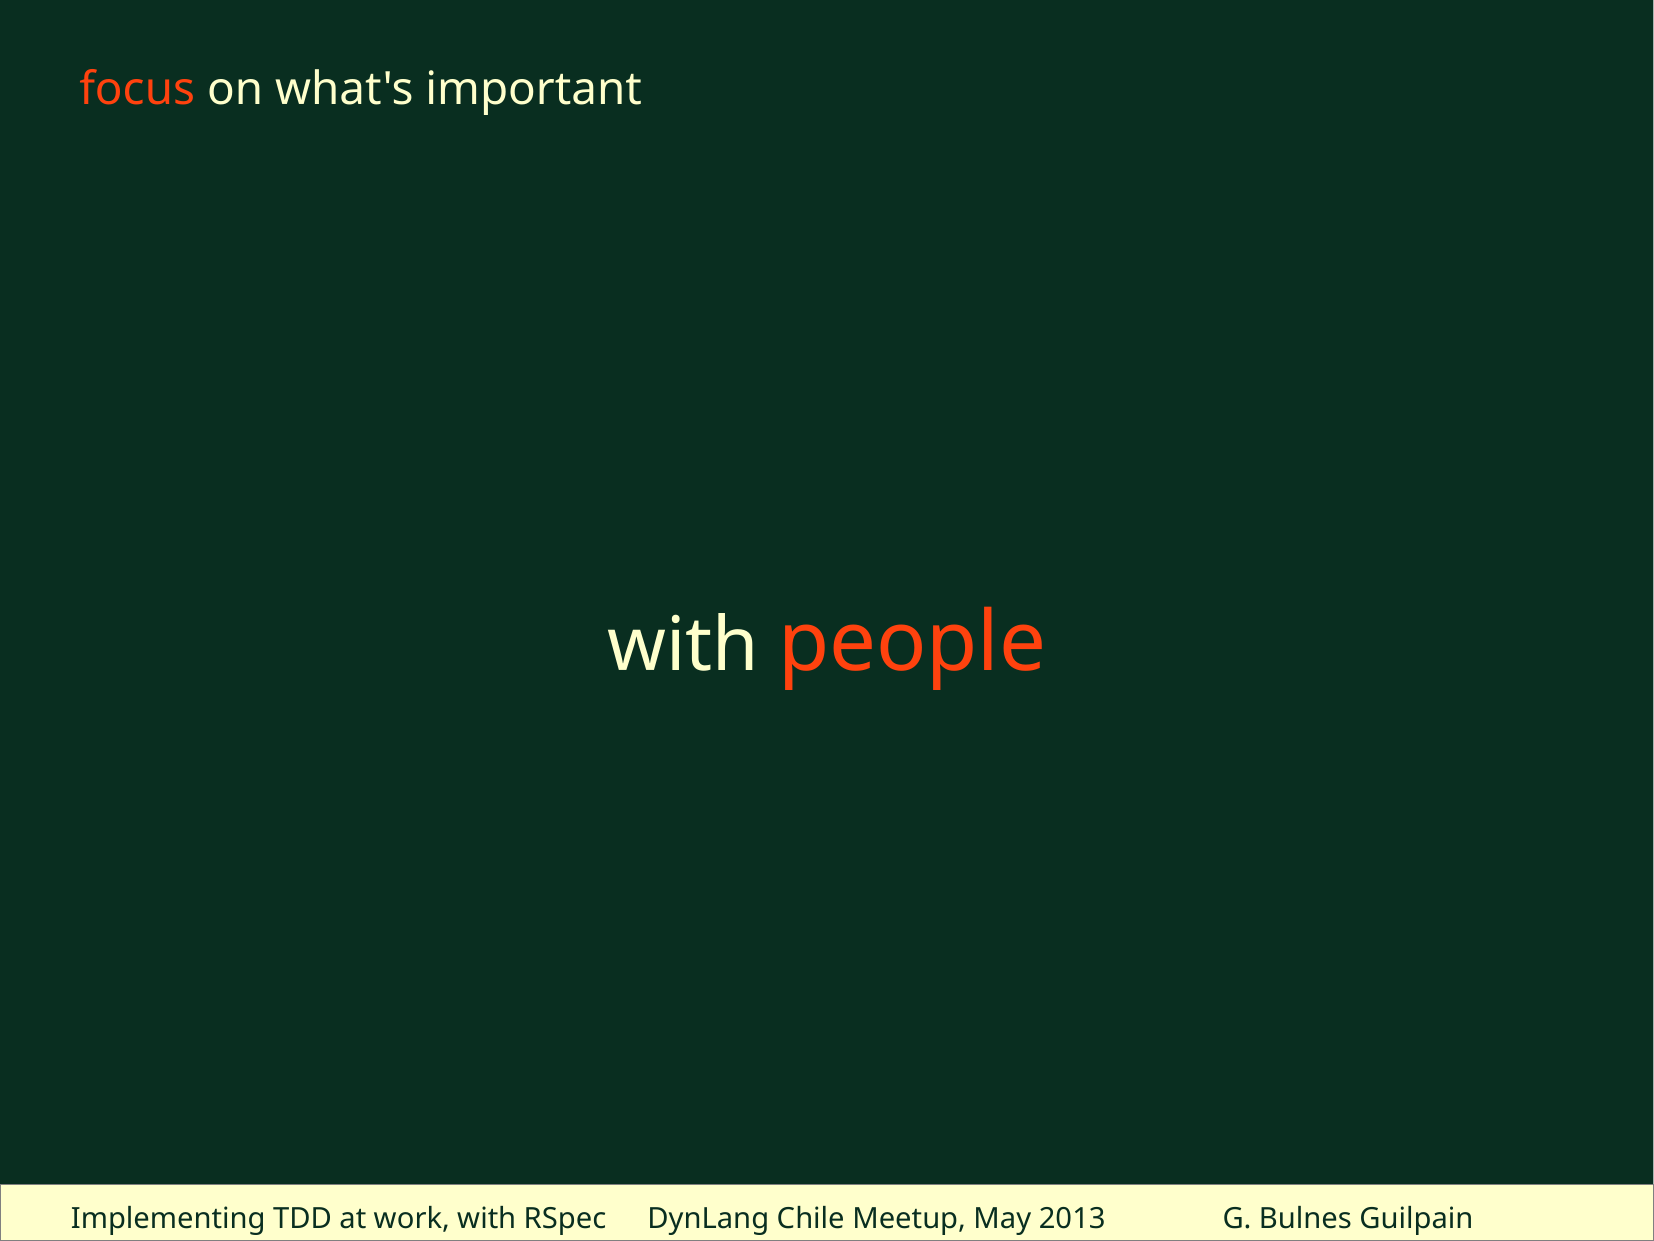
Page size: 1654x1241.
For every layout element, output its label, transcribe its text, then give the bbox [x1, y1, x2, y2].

text_box G. Bulnes Guilpain [1207, 1190, 1435, 1239]
text_box Implementing TDD at work, with RSpec [56, 1190, 506, 1239]
subtitle with people [82, 49, 1571, 1171]
text_box DynLang Chile Meetup, May 2013 [632, 1190, 1021, 1239]
text_box [0, 1184, 1654, 1241]
text_box focus on what's important [64, 48, 533, 115]
